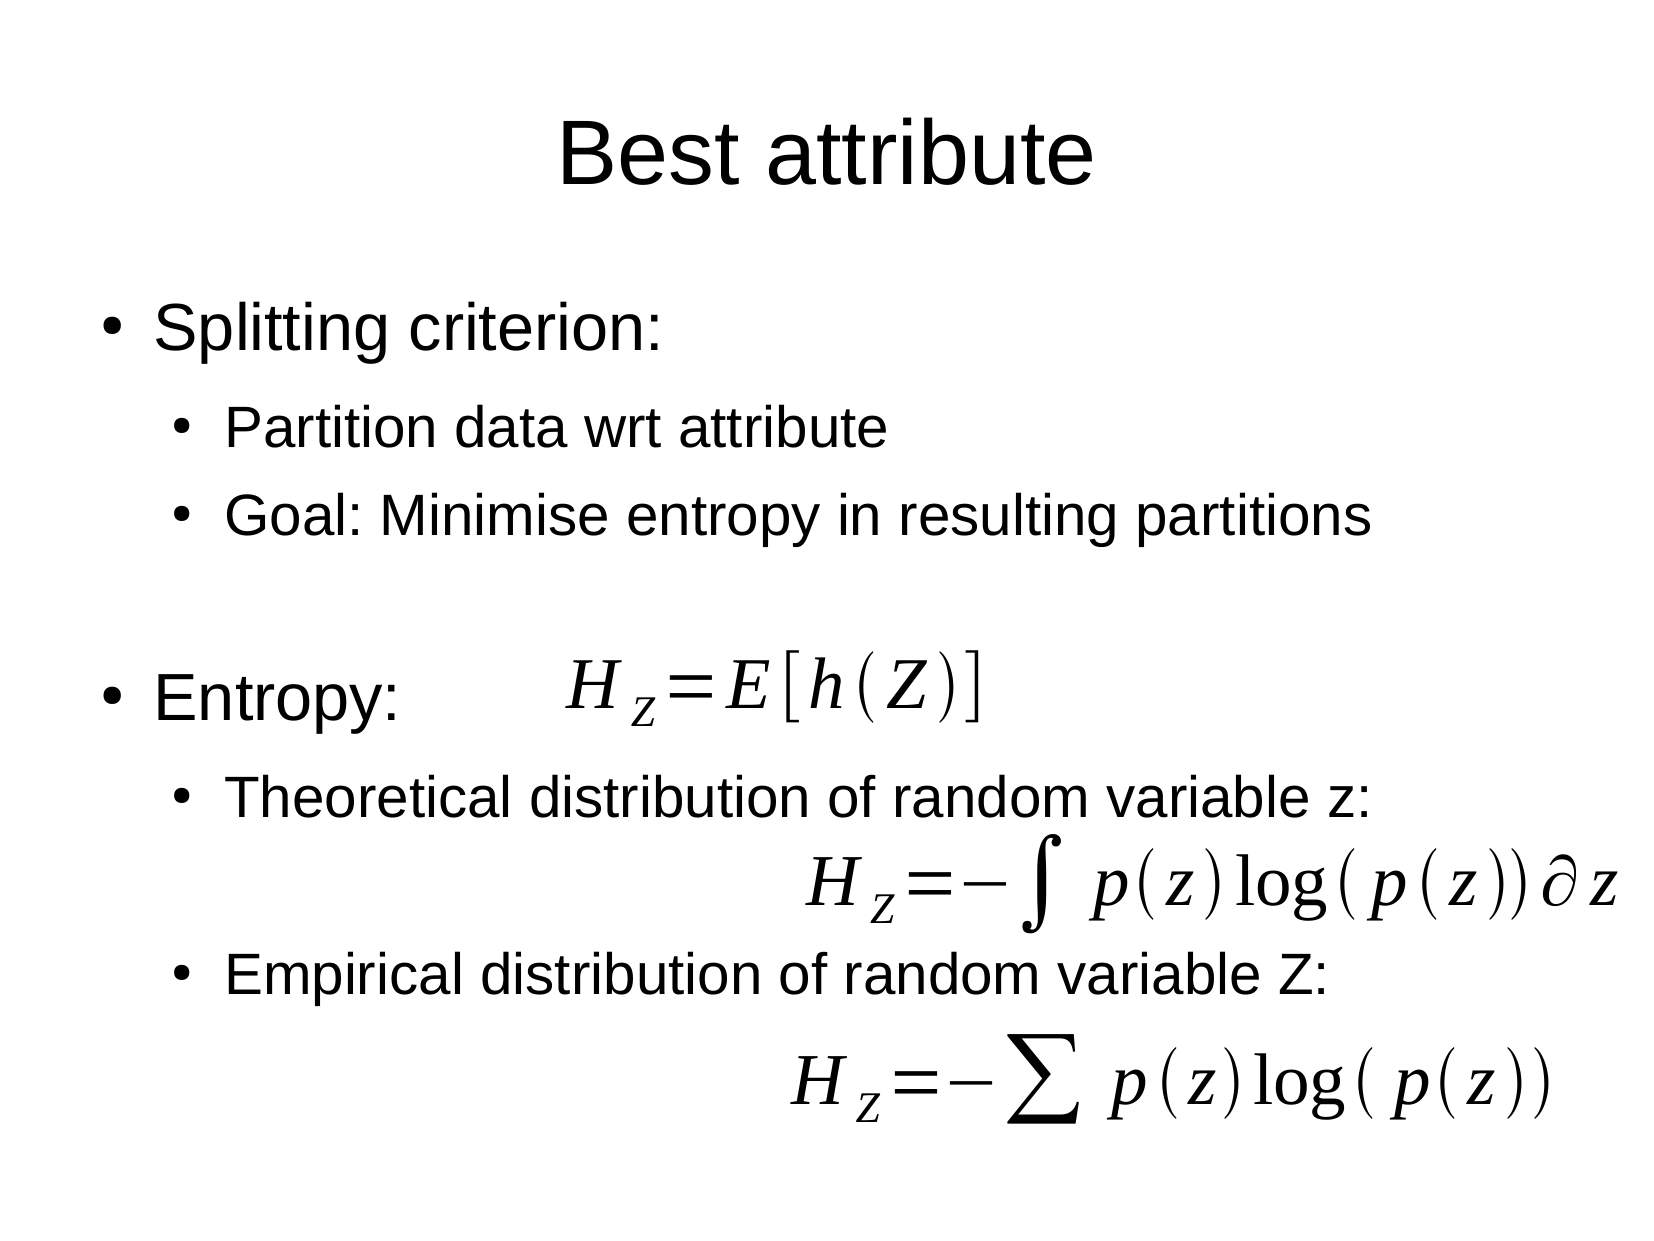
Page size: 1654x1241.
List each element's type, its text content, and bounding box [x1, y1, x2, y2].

title Best attribute [82, 56, 1571, 250]
list Splitting criterion: Partition data wrt attribute Goal: Minimise entropy in resulting partitions Entropy: Theoretical distribution of random variable z: Empirical distribution of random variable Z: [82, 290, 1571, 1109]
chart [544, 644, 1001, 736]
chart [783, 827, 1637, 937]
chart [768, 1031, 1570, 1132]
